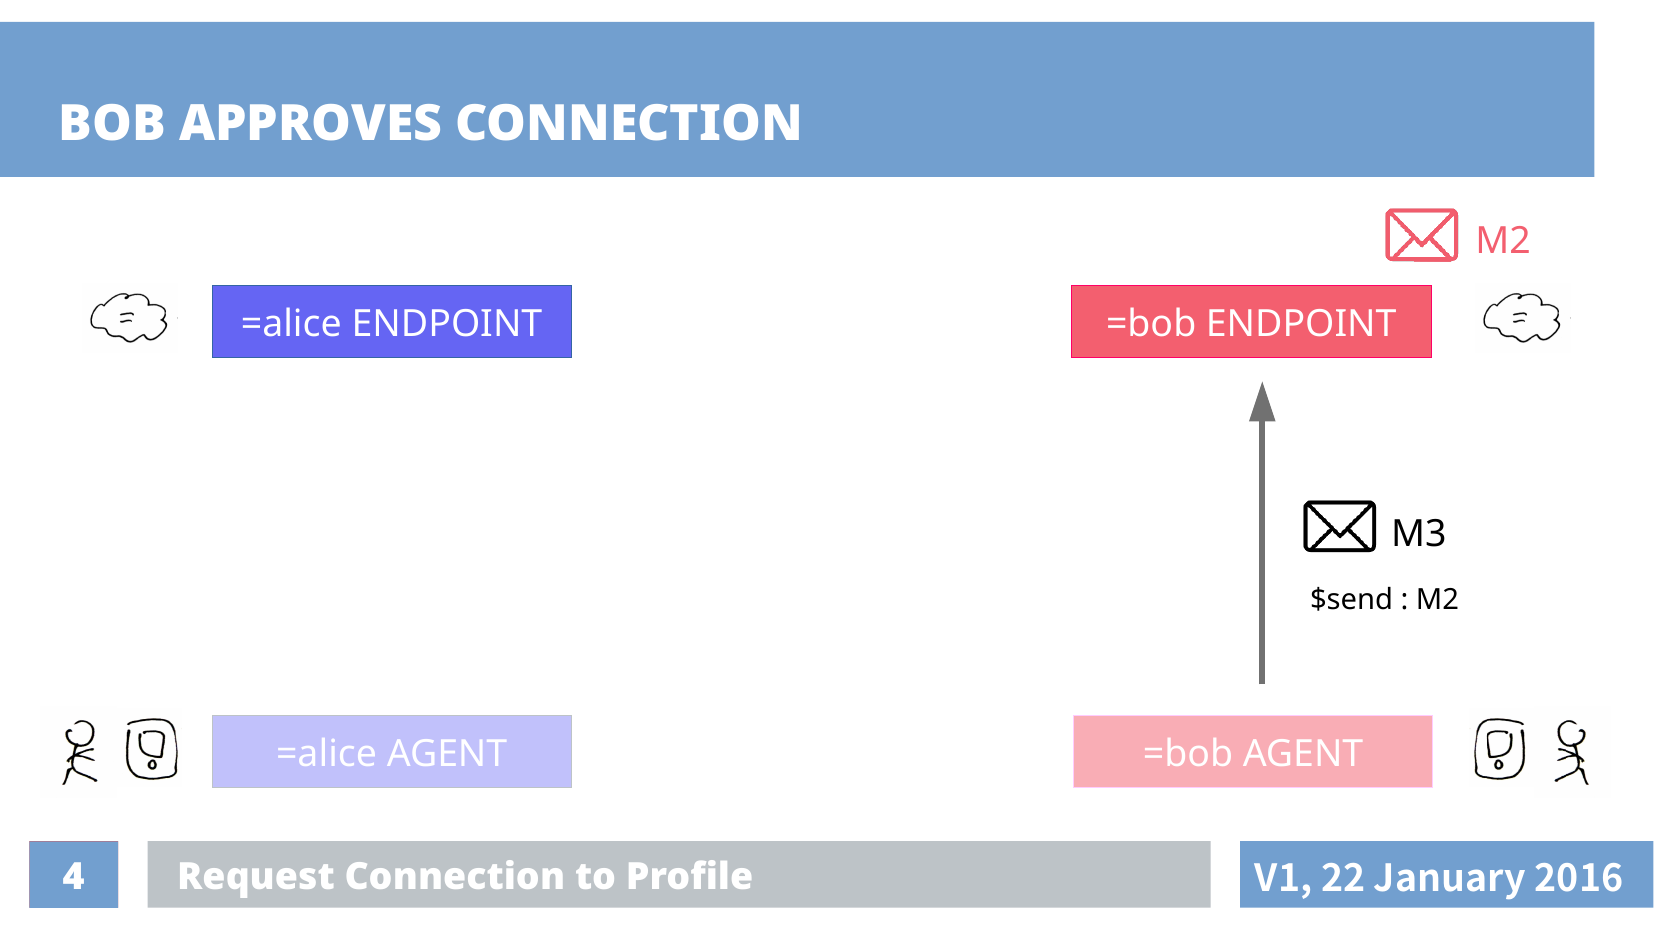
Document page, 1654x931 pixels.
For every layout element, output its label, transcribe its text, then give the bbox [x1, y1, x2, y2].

picture [1382, 205, 1461, 264]
text_box =bob AGENT [1073, 715, 1433, 788]
picture [1475, 283, 1571, 353]
picture [82, 283, 178, 353]
text_box =alice AGENT [212, 715, 572, 788]
text_box M3 [1376, 499, 1462, 558]
text_box M2 [1460, 206, 1547, 265]
text_box =bob ENDPOINT [1071, 285, 1432, 358]
text_box $send : M2 [1101, 573, 1478, 663]
picture [1469, 706, 1611, 798]
picture [1300, 497, 1379, 555]
text_box =alice ENDPOINT [212, 285, 572, 358]
picture [40, 706, 182, 798]
title BOB APPROVES CONNECTION [58, 44, 1595, 155]
